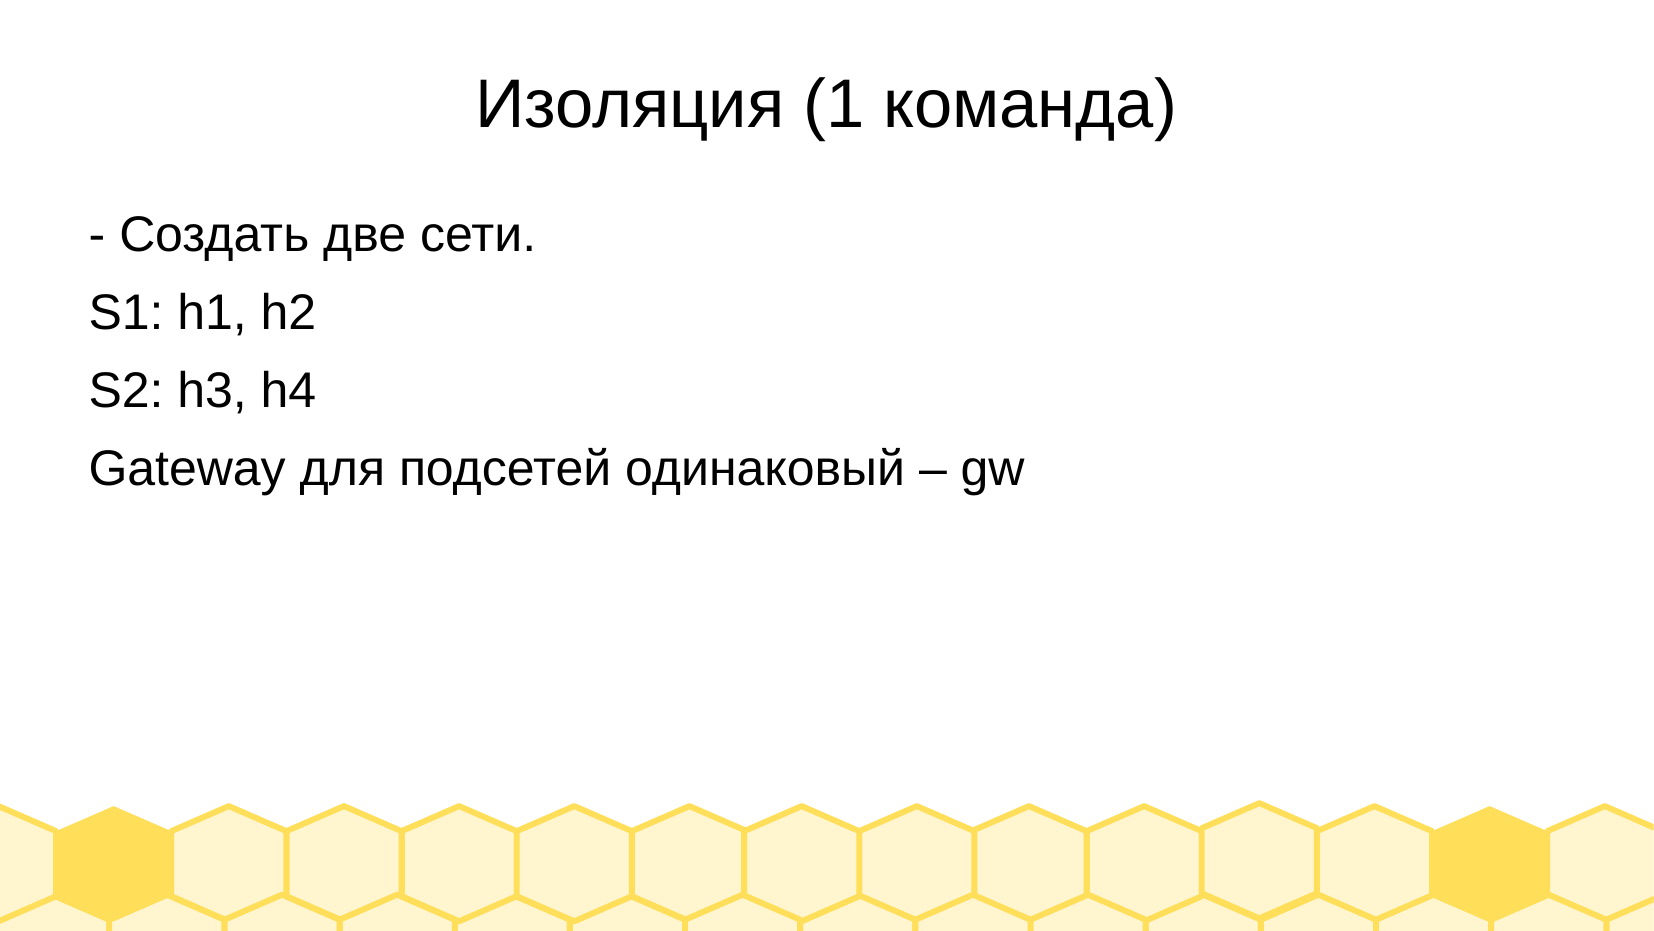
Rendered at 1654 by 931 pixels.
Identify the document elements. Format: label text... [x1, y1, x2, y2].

list - Создать две сети. S1: h1, h2 S2: h3, h4 Gateway для подсетей одинаковый – gw [88, 206, 1565, 739]
title Изоляция (1 команда) [88, 29, 1565, 178]
